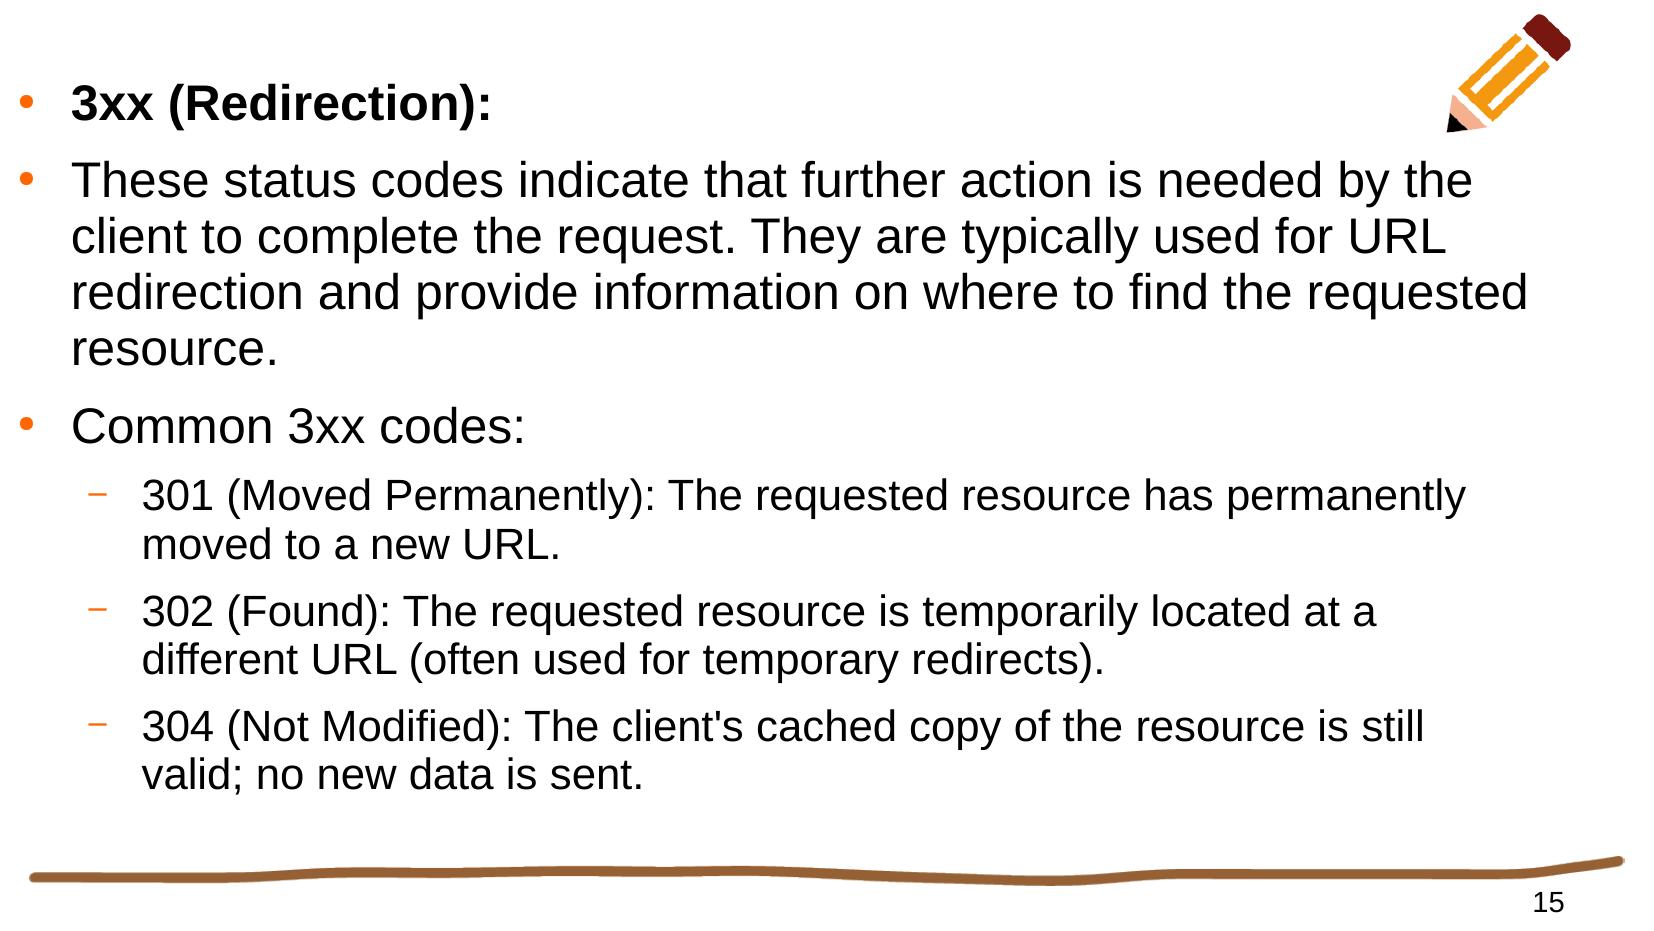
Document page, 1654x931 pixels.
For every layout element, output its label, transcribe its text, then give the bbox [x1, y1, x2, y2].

picture [1538, 856, 1625, 886]
picture [1446, 14, 1571, 133]
list 3xx (Redirection): These status codes indicate that further action is needed by the client to complete the request. They are typically used for URL redirection and provide information on where to find the requested resource. Common 3xx codes: 301 (Moved Permanently): The requested resource has permanently moved to a new URL. 302 (Found): The requested resource is temporarily located at a different URL (often used for temporary redirects). 304 (Not Modified): The client's cached copy of the resource is still valid; no new data is sent. [0, 75, 1538, 894]
